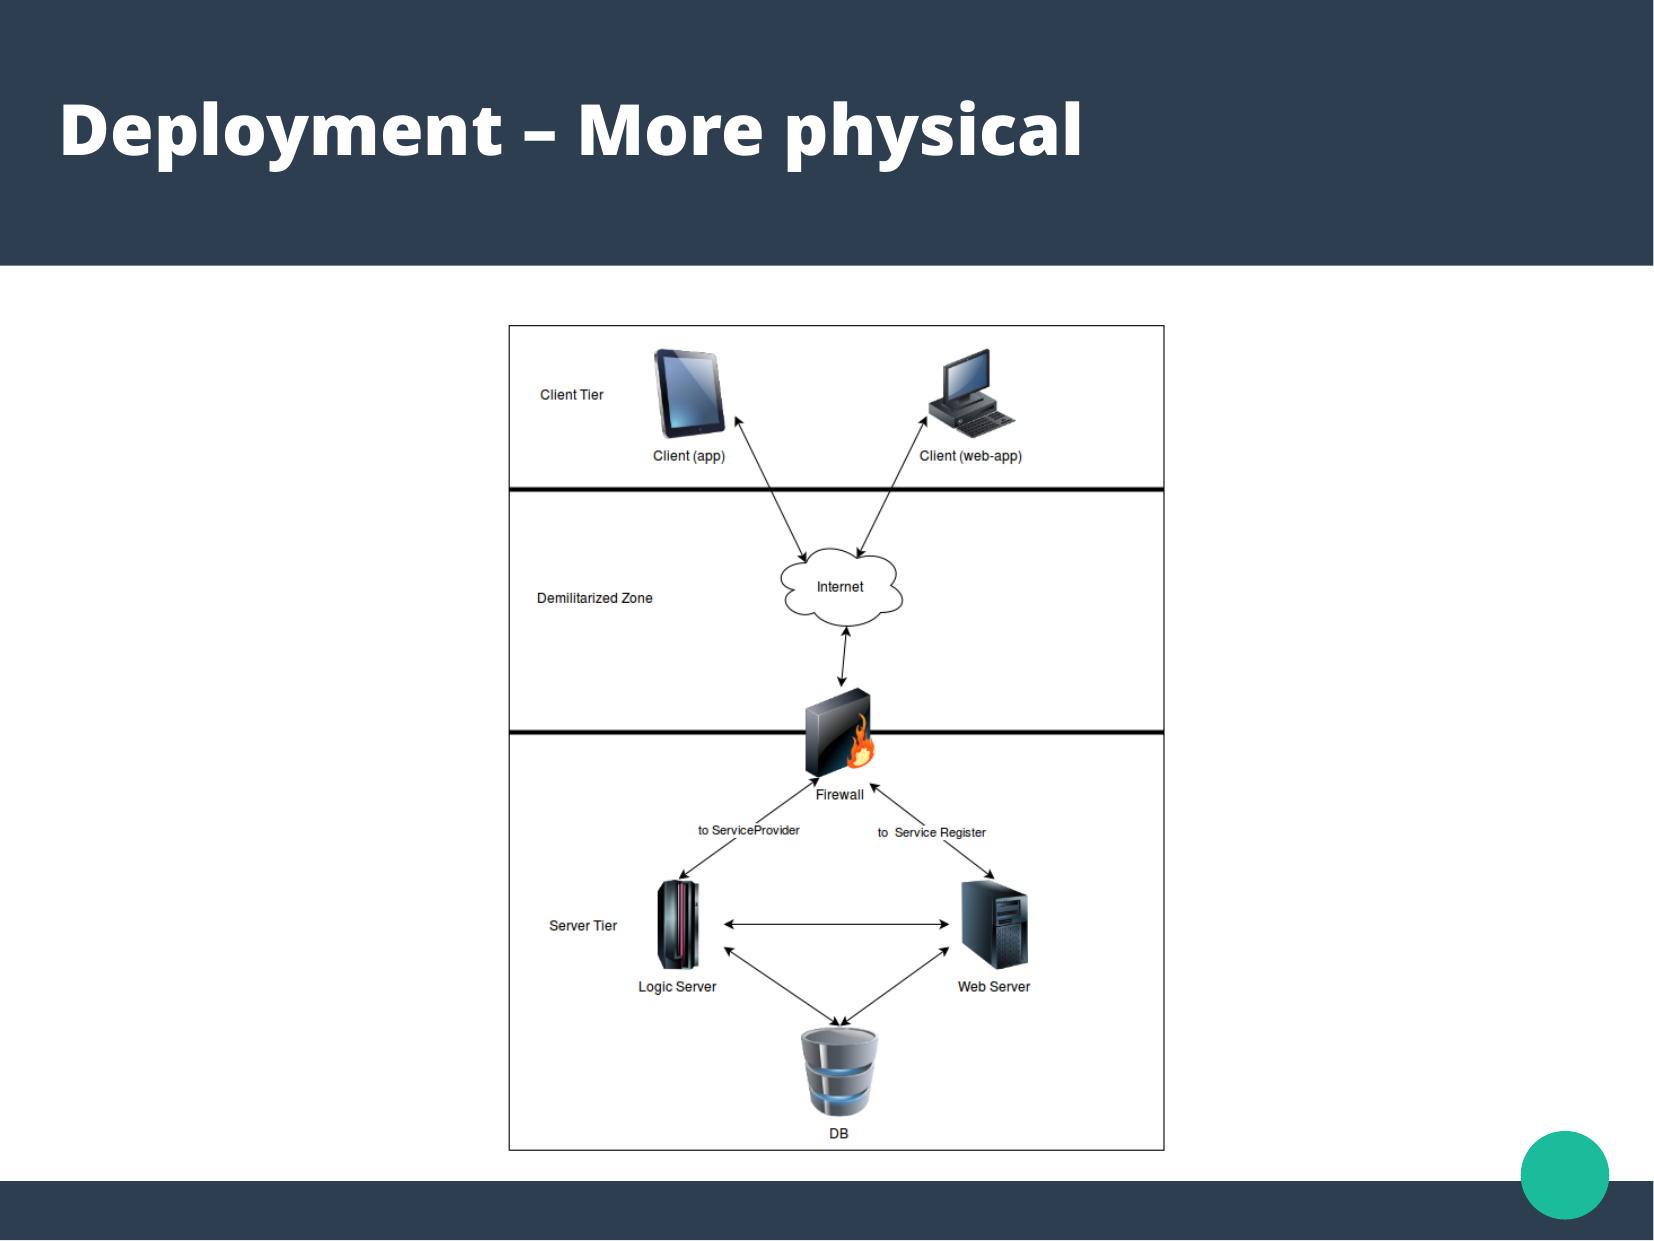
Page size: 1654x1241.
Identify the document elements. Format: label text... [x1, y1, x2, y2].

picture [485, 324, 1168, 1152]
title Deployment – More physical [59, 49, 1595, 207]
